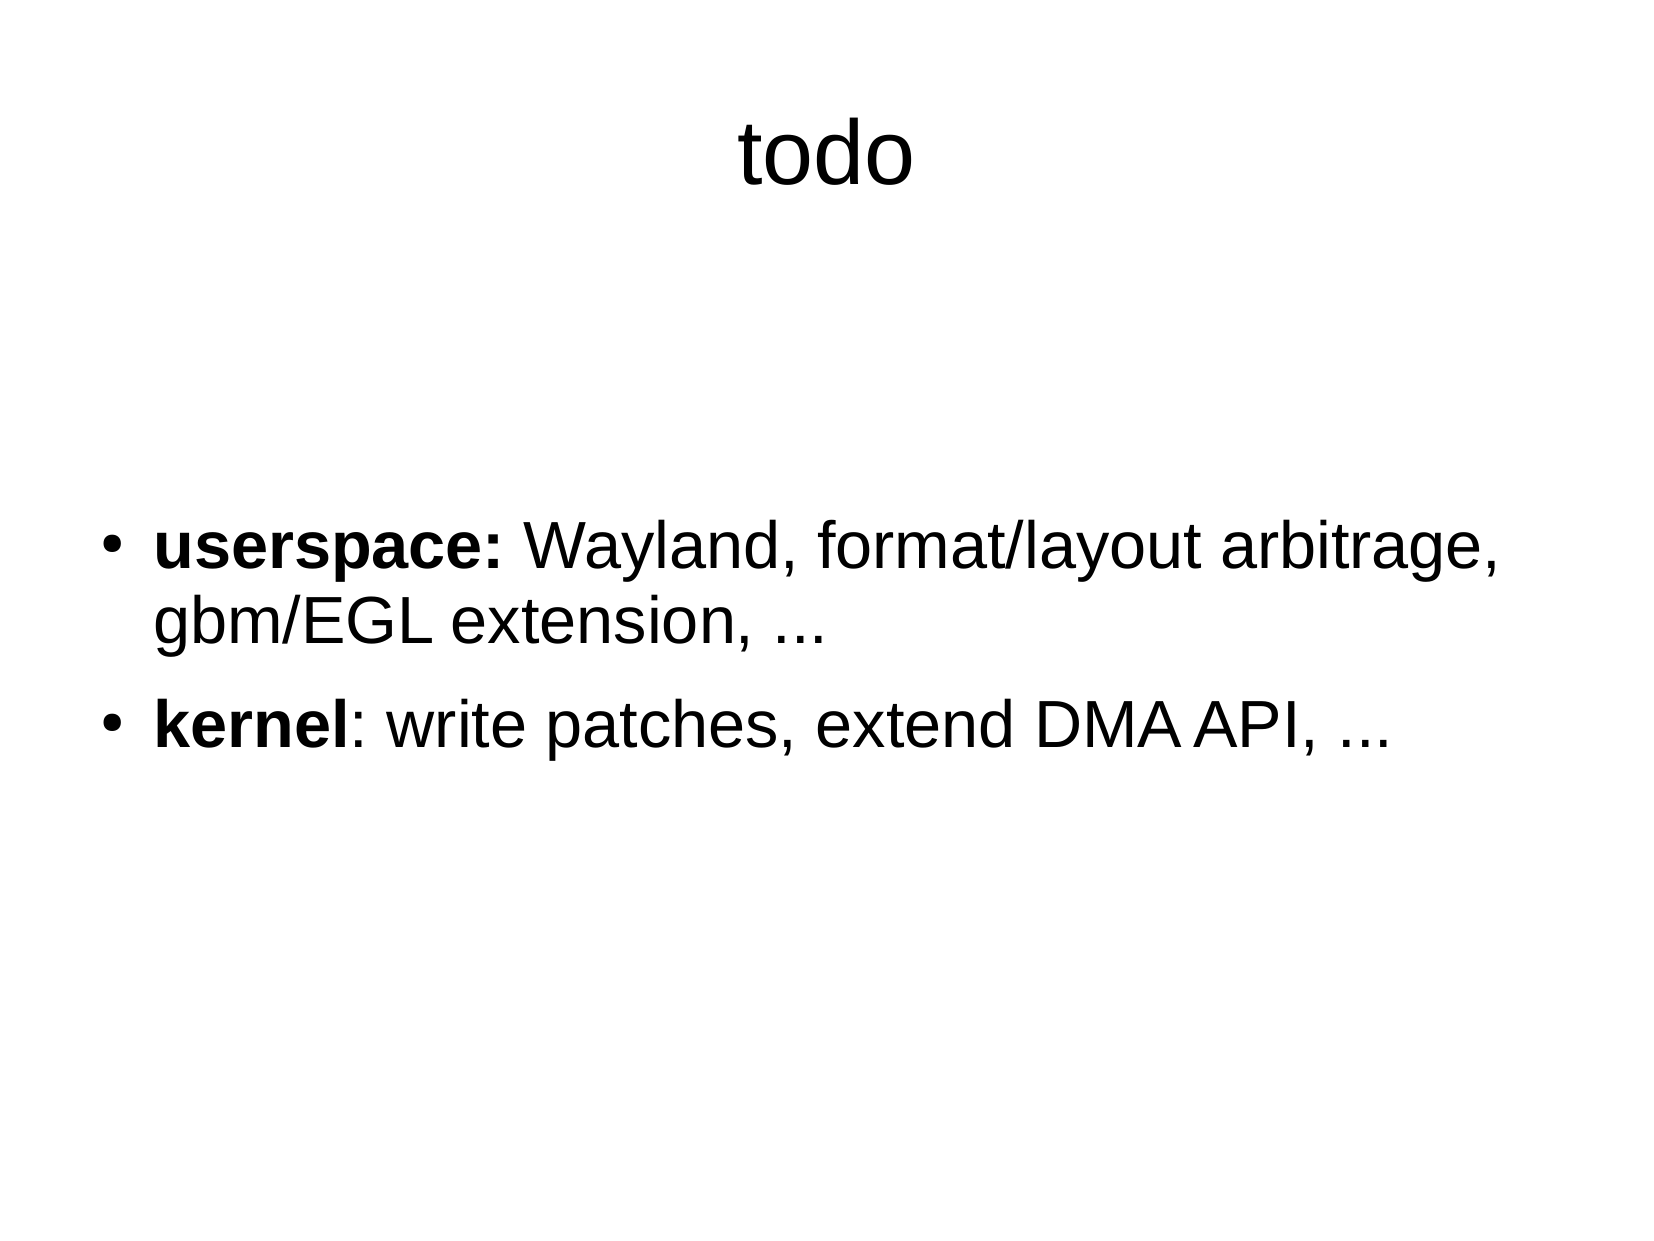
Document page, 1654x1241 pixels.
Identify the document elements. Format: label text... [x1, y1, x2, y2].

title todo [82, 49, 1571, 257]
list userspace: Wayland, format/layout arbitrage, gbm/EGL extension, ... kernel: write patches, extend DMA API, ... [82, 507, 1571, 1109]
